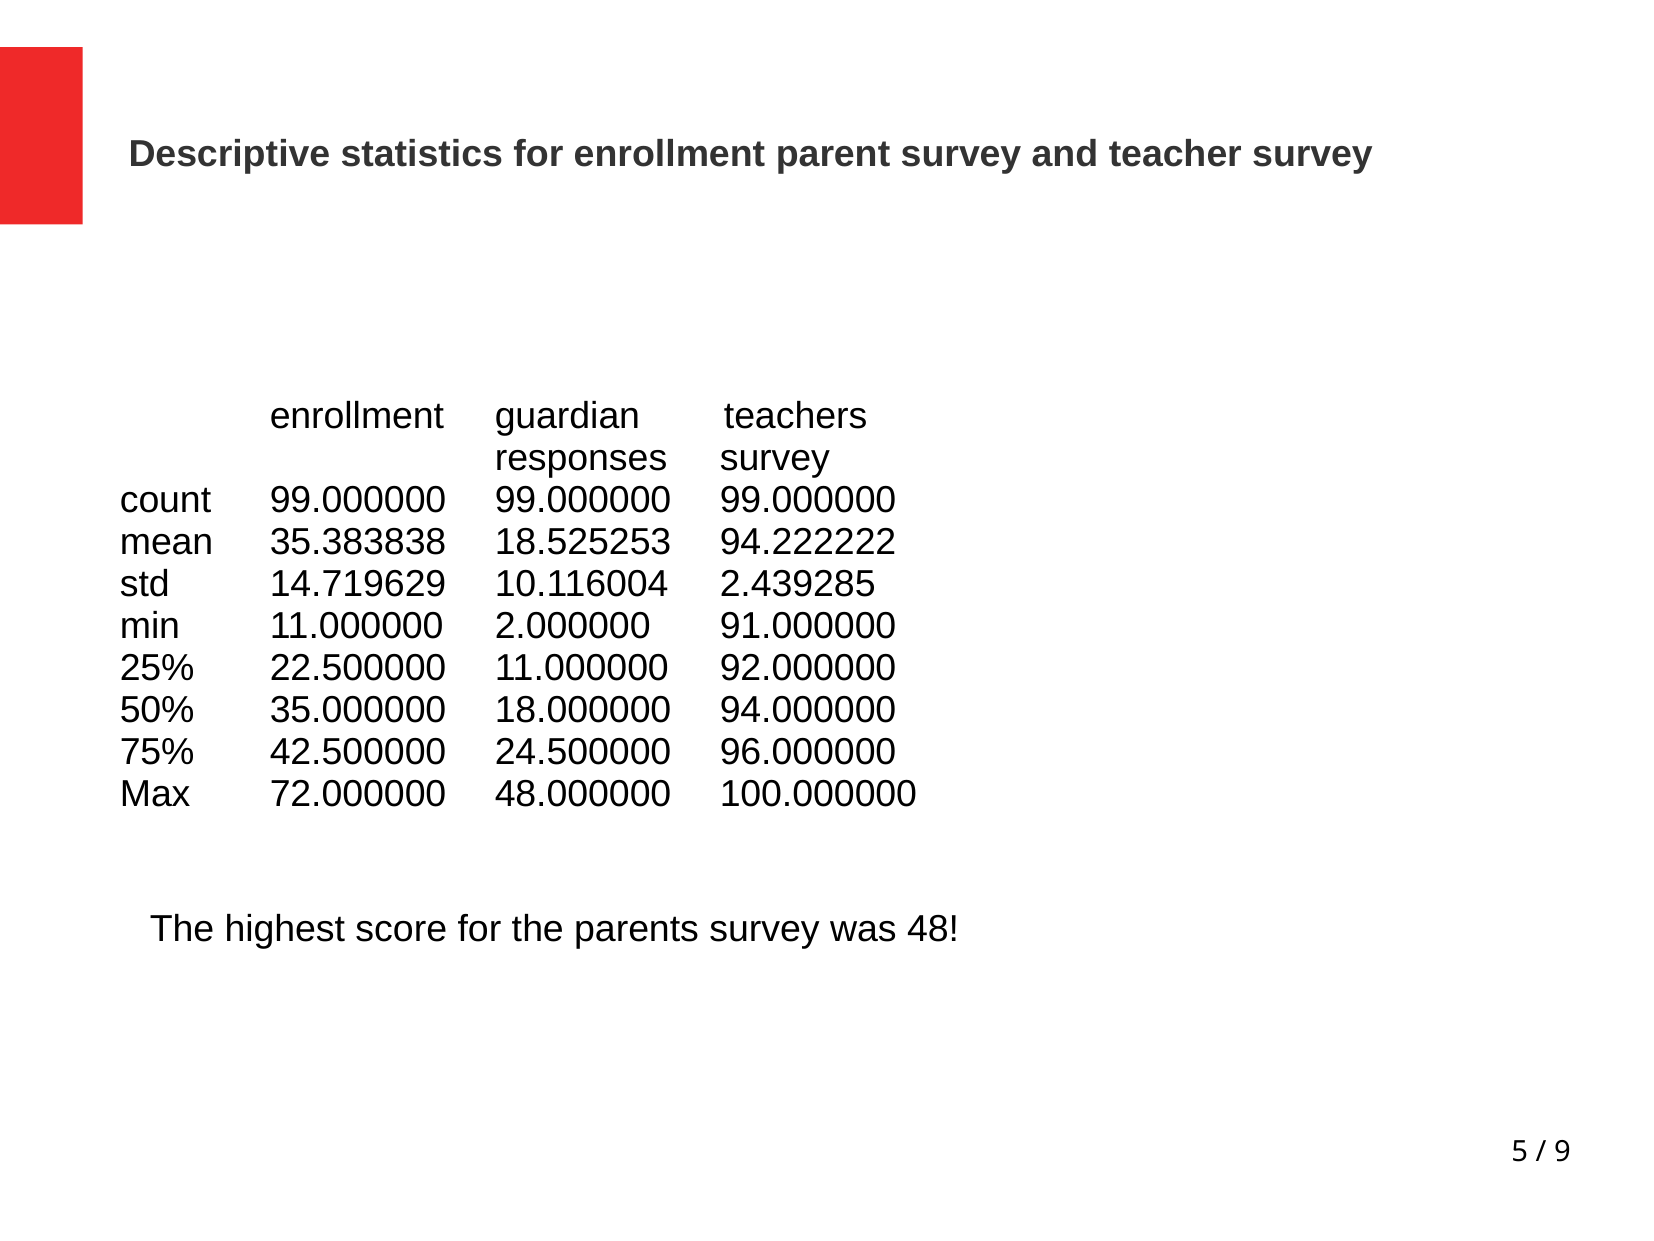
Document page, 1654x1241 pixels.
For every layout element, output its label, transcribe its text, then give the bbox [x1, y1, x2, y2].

title Descriptive statistics for enrollment parent survey and teacher survey [118, 49, 1571, 257]
text_box enrollment guardian teachers responses survey count 99.000000 99.000000 99.000000 mean 35.383838 18.525253 94.222222 std 14.719629 10.116004 2.439285 min 11.000000 2.000000 91.000000 25% 22.500000 11.000000 92.000000 50% 35.000000 18.000000 94.000000 75% 42.500000 24.500000 96.000000 Max 72.000000 48.000000 100.000000 [105, 387, 1465, 822]
text_box The highest score for the parents survey was 48! [135, 900, 1516, 957]
